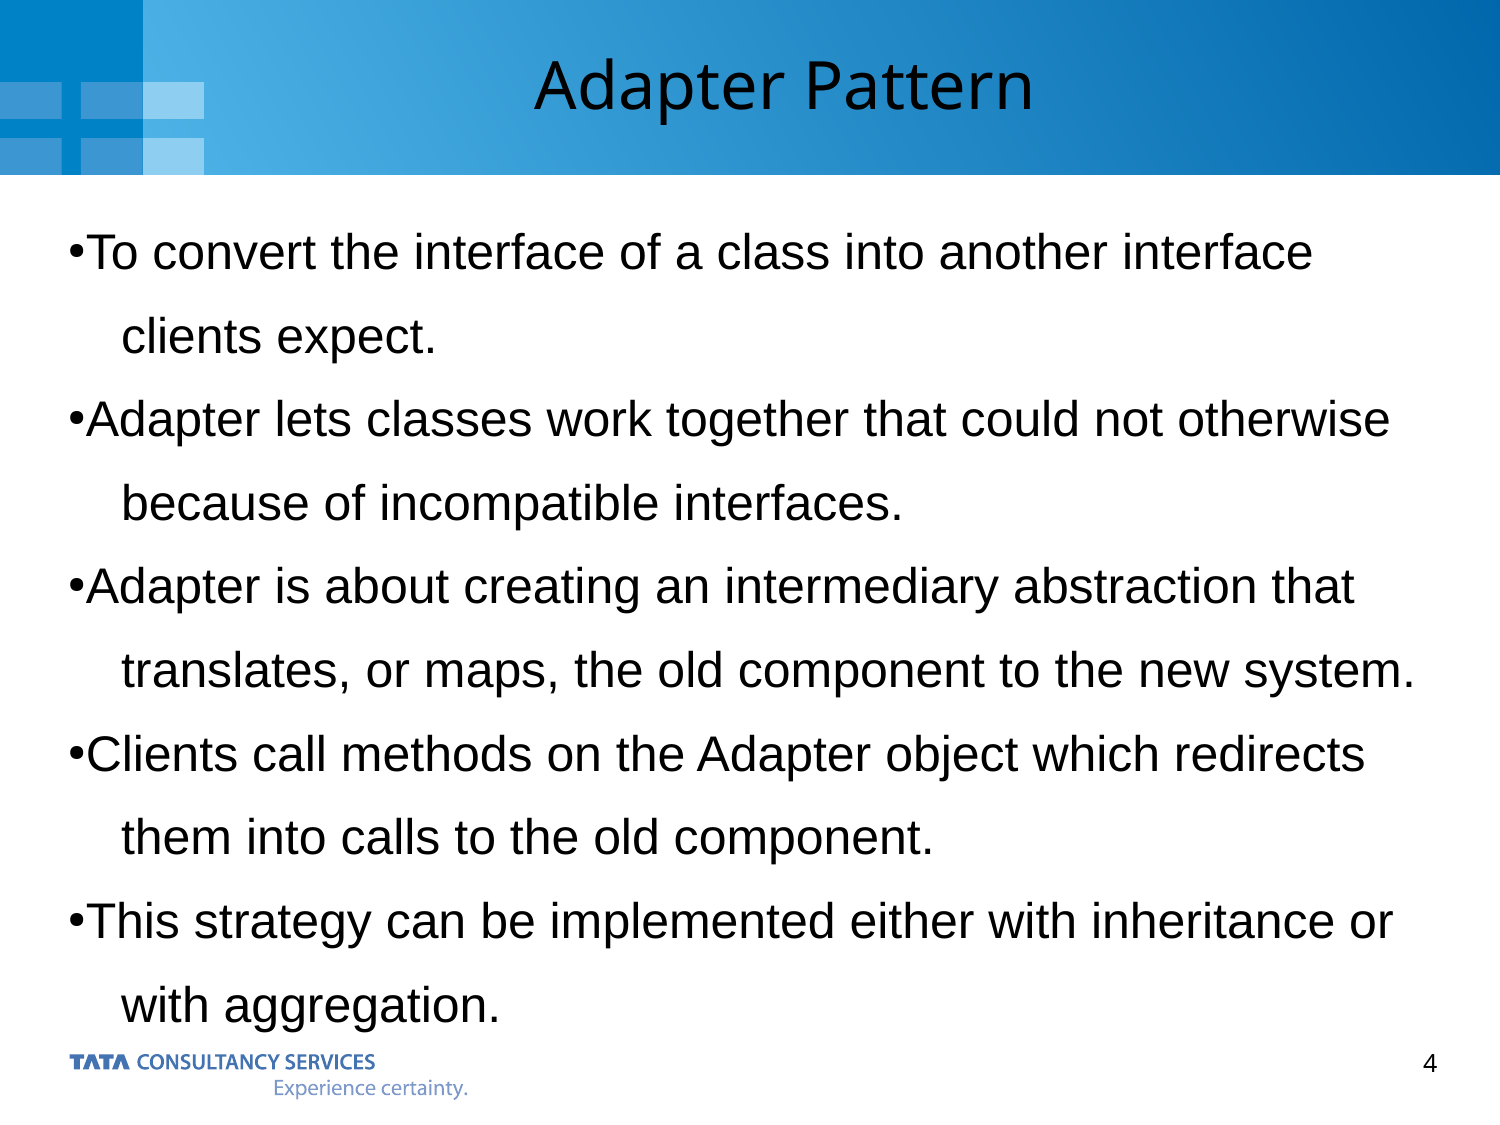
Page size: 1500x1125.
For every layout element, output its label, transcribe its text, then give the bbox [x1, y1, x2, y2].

text_box To convert the interface of a class into another interface clients expect. Adapter lets classes work together that could not otherwise because of incompatible interfaces. Adapter is about creating an intermediary abstraction that translates, or maps, the old component to the new system. Clients call methods on the Adapter object which redirects them into calls to the old component. This strategy can be implemented either with inheritance or with aggregation. [35, 188, 1465, 1040]
text_box Adapter Pattern [224, 11, 1347, 154]
